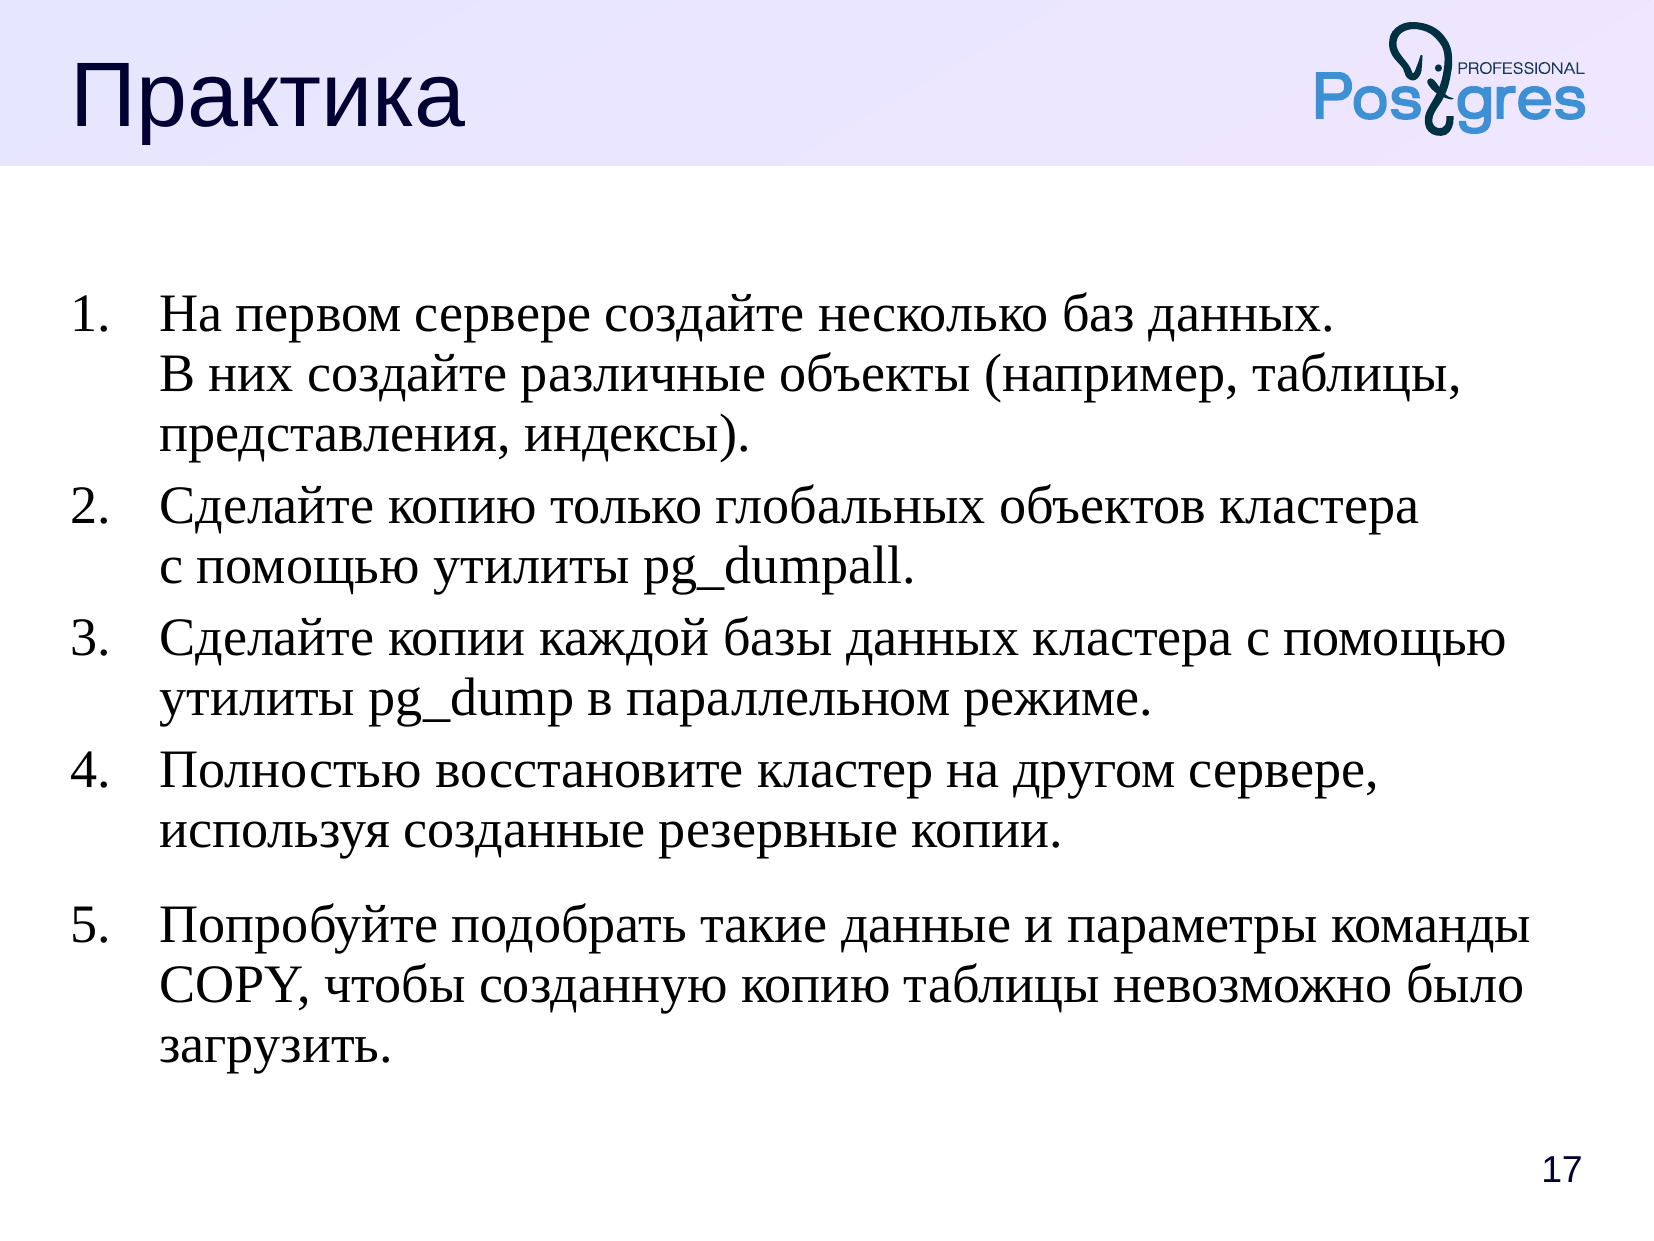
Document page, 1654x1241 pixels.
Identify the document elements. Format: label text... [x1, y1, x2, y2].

list На первом сервере создайте несколько баз данных. В них создайте различные объекты (например, таблицы, представления, индексы). Сделайте копию только глобальных объектов кластера с помощью утилиты pg_dumpall. Сделайте копии каждой базы данных кластера с помощью утилиты pg_dump в параллельном режиме. Полностью восстановите кластер на другом сервере, используя созданные резервные копии. Попробуйте подобрать такие данные и параметры команды COPY, чтобы созданную копию таблицы невозможно было загрузить. [70, 283, 1583, 1134]
title Практика [70, 43, 1241, 147]
